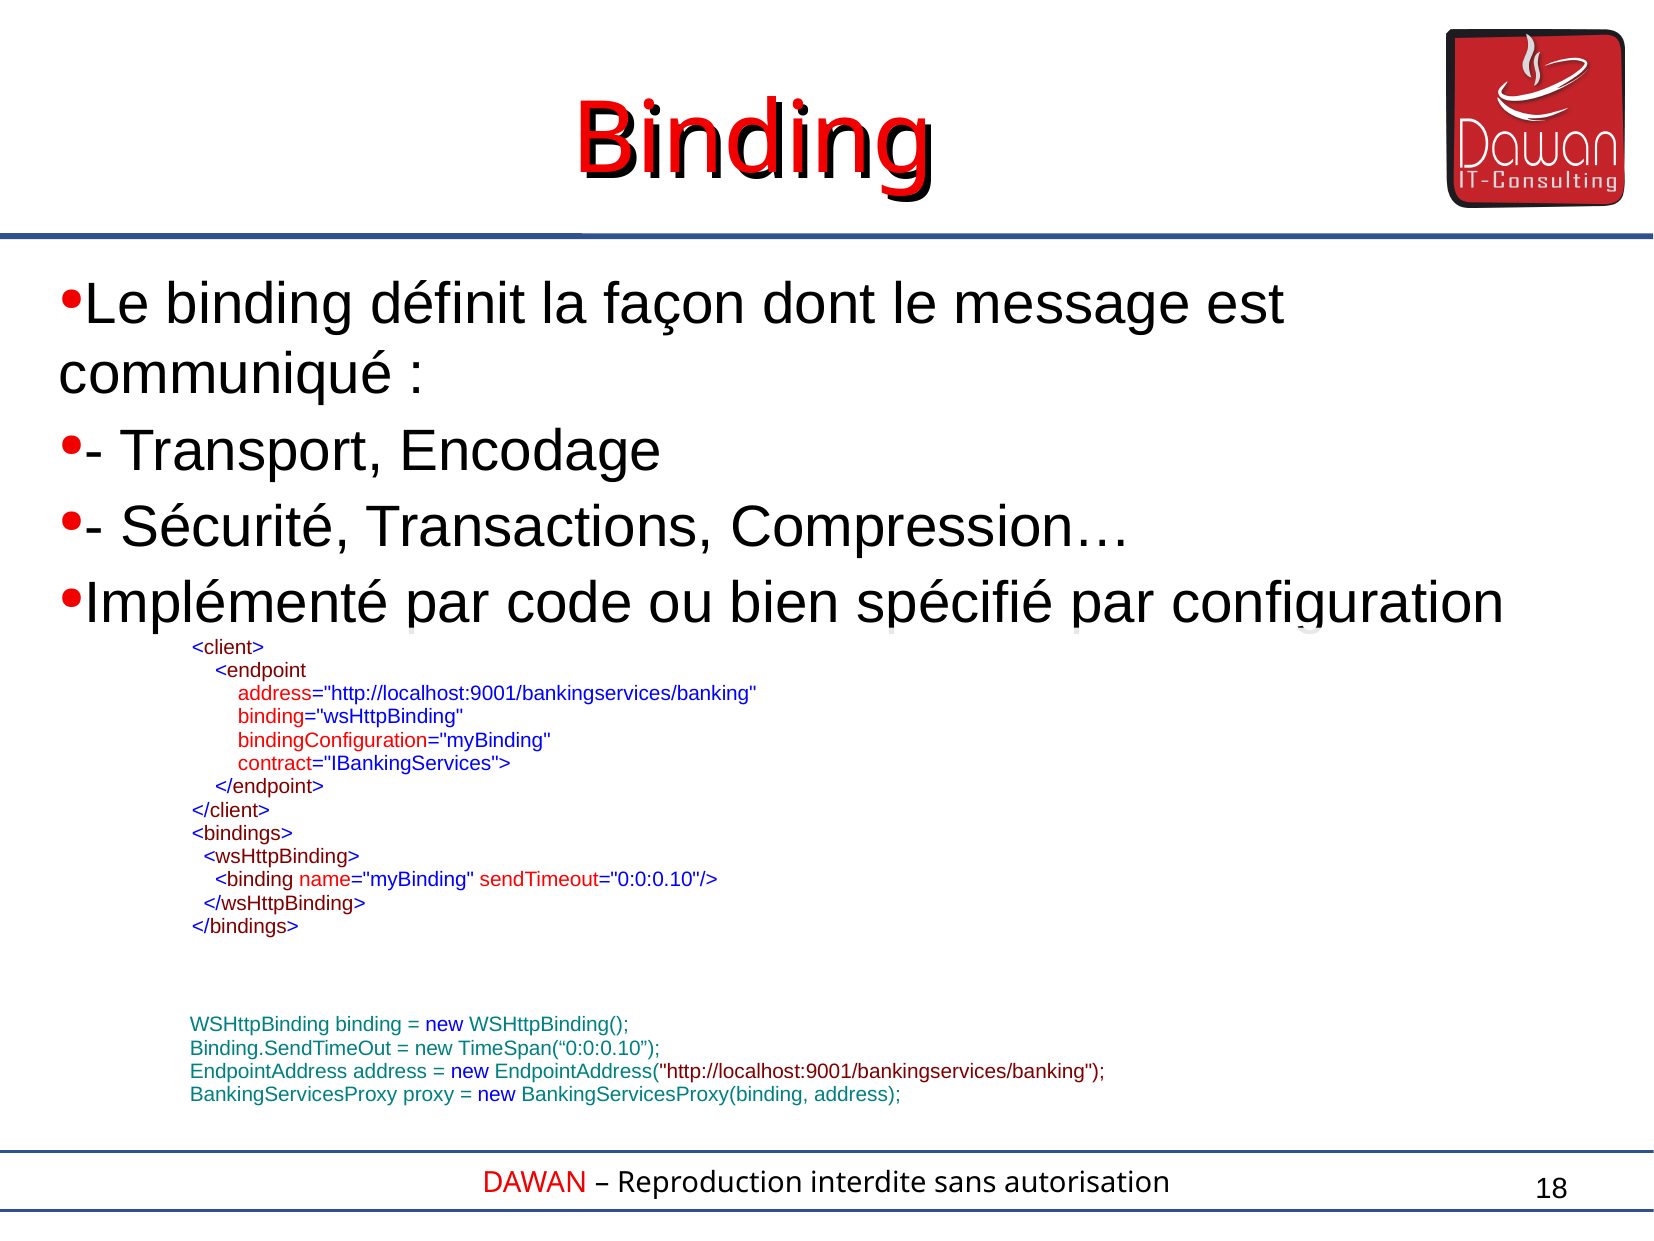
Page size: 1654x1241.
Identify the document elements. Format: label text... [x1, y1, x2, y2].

text_box [1535, 1169, 1595, 1234]
text_box <client> <endpoint address="http://localhost:9001/bankingservices/banking" binding="wsHttpBinding" bindingConfiguration="myBinding" contract="IBankingServices"> </endpoint> </client> <bindings> <wsHttpBinding> <binding name="myBinding" sendTimeout="0:0:0.10"/> </wsHttpBinding> </bindings> [177, 627, 1465, 946]
list Le binding définit la façon dont le message est communiqué : - Transport, Encodage - Sécurité, Transactions, Compression… Implémenté par code ou bien spécifié par configuration [59, 265, 1595, 1109]
title Binding [59, 29, 1447, 237]
text_box WSHttpBinding binding = new WSHttpBinding(); Binding.SendTimeOut = new TimeSpan(“0:0:0.10”); EndpointAddress address = new EndpointAddress("http://localhost:9001/bankingservices/banking"); BankingServicesProxy proxy = new BankingServicesProxy(binding, address); [174, 1005, 1463, 1114]
